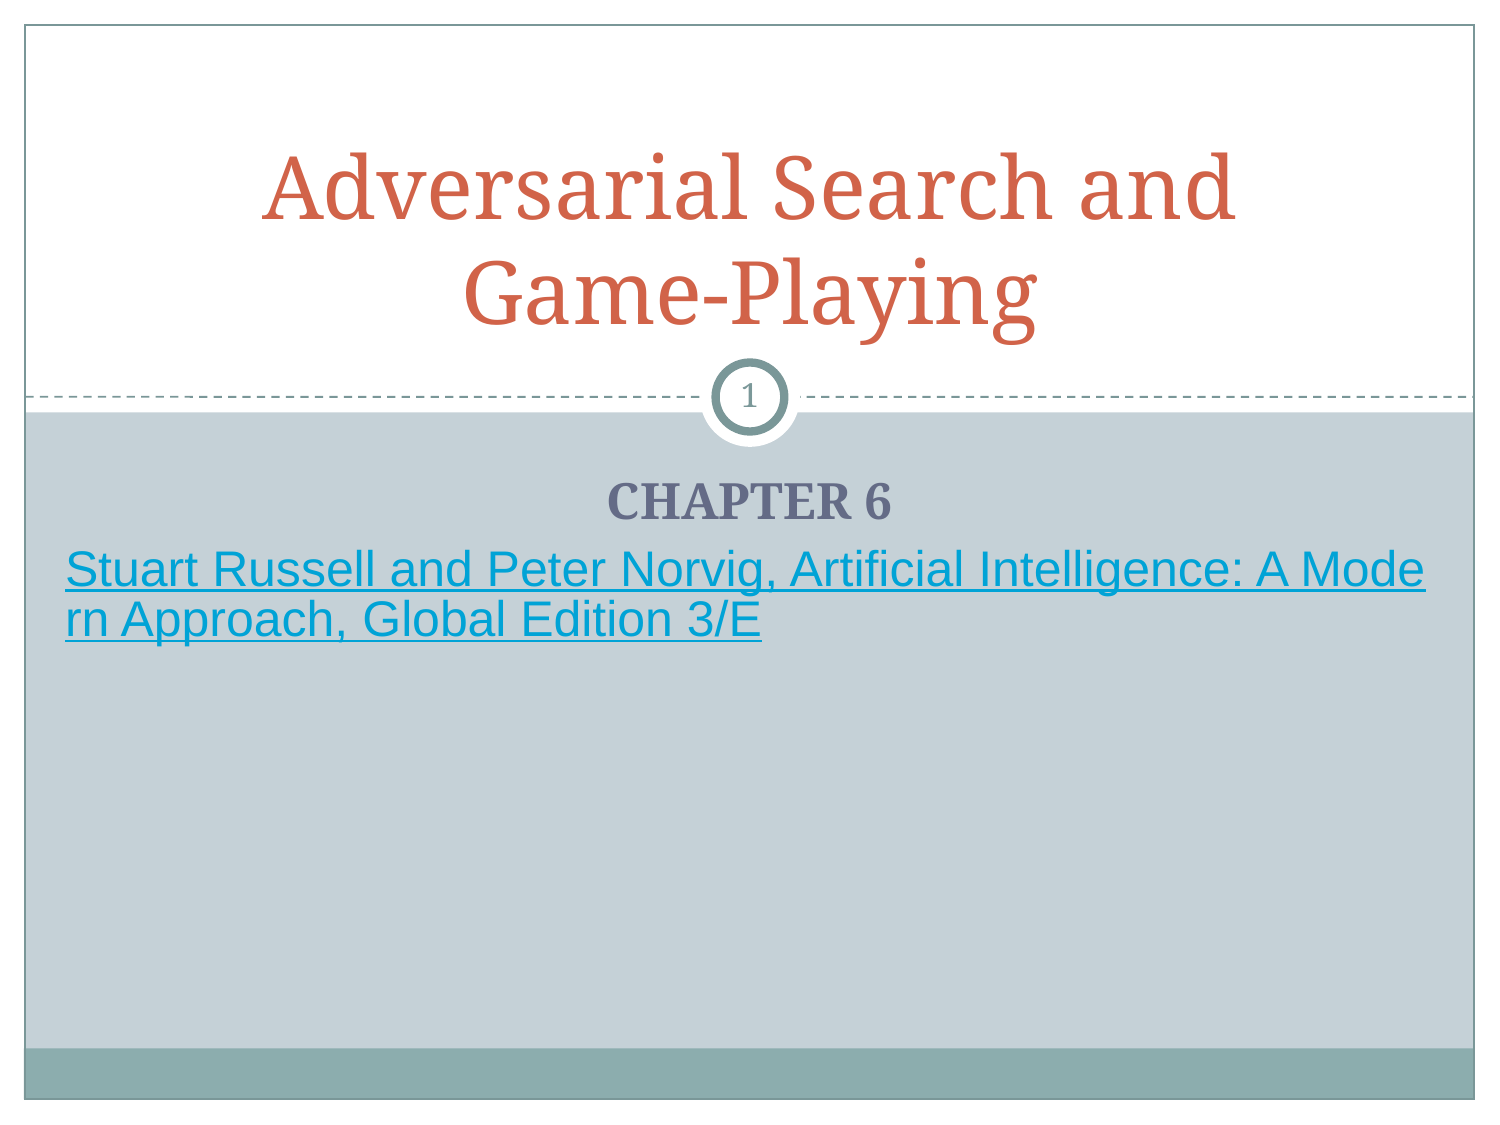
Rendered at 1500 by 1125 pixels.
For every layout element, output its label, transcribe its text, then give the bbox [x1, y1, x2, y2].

title Adversarial Search and Game-Playing [112, 62, 1388, 350]
text_box CHAPTER 6 Stuart Russell and Peter Norvig, Artificial Intelligence: A Modern Approach, Global Edition 3/E [49, 462, 1450, 750]
slide_number <number> [712, 360, 788, 433]
